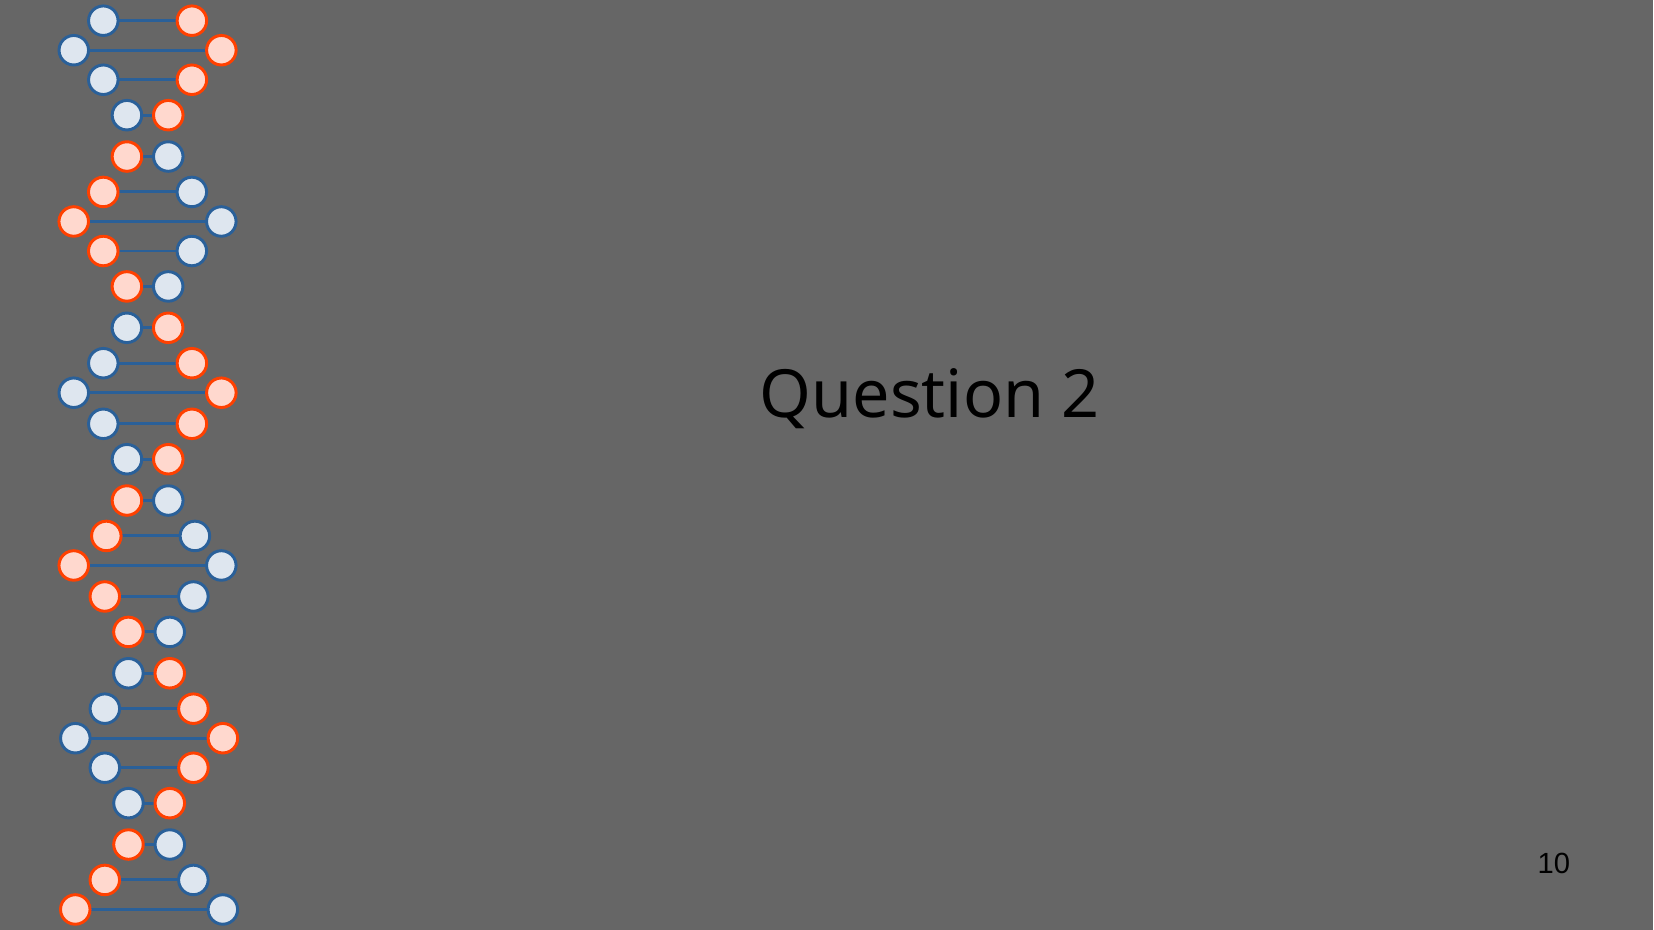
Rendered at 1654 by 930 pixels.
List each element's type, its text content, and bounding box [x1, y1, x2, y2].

subtitle Question 2 [265, 35, 1594, 748]
